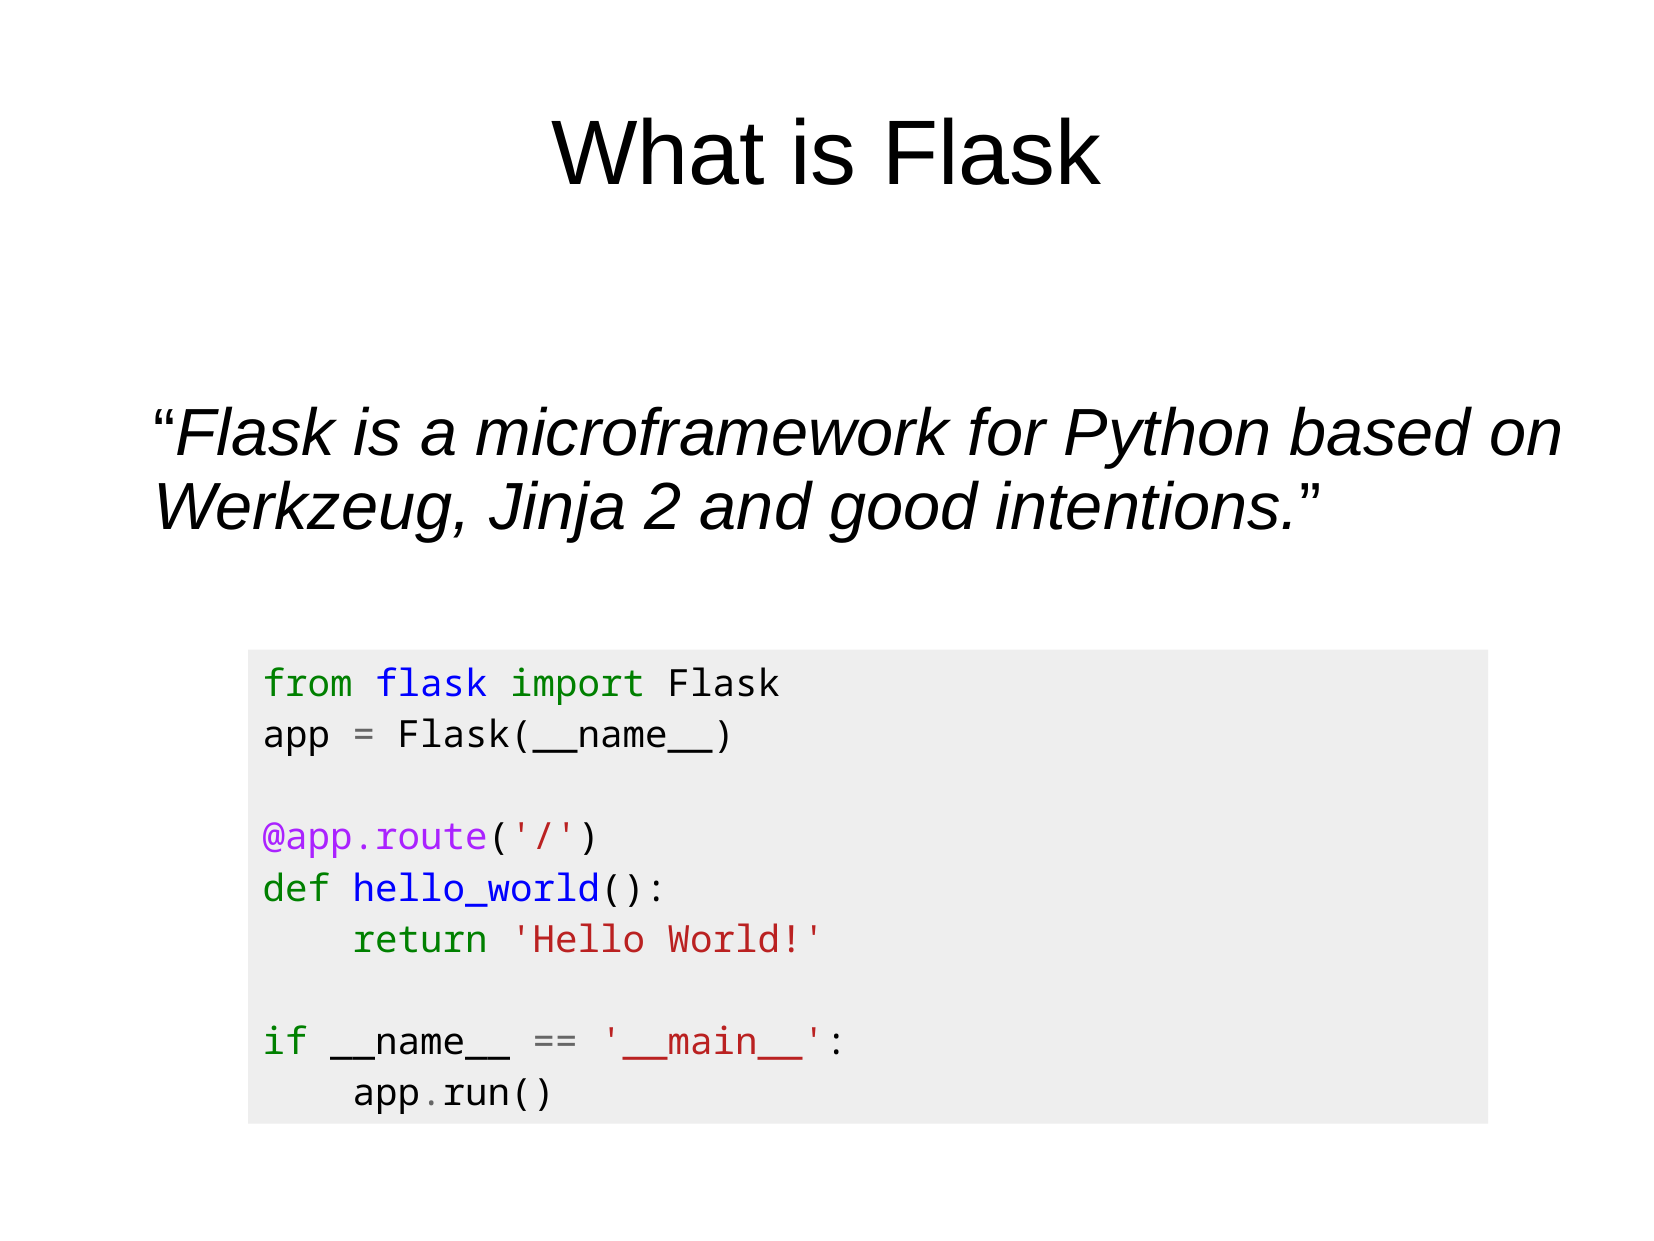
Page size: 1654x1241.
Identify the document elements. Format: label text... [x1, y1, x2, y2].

text_box from flask import Flask app = Flask(__name__) @app.route('/') def hello_world(): return 'Hello World!' if __name__ == '__main__': app.run() [248, 649, 1489, 1005]
list “Flask is a microframework for Python based on Werkzeug, Jinja 2 and good intentions.” [82, 290, 1571, 1010]
title What is Flask [82, 49, 1571, 257]
